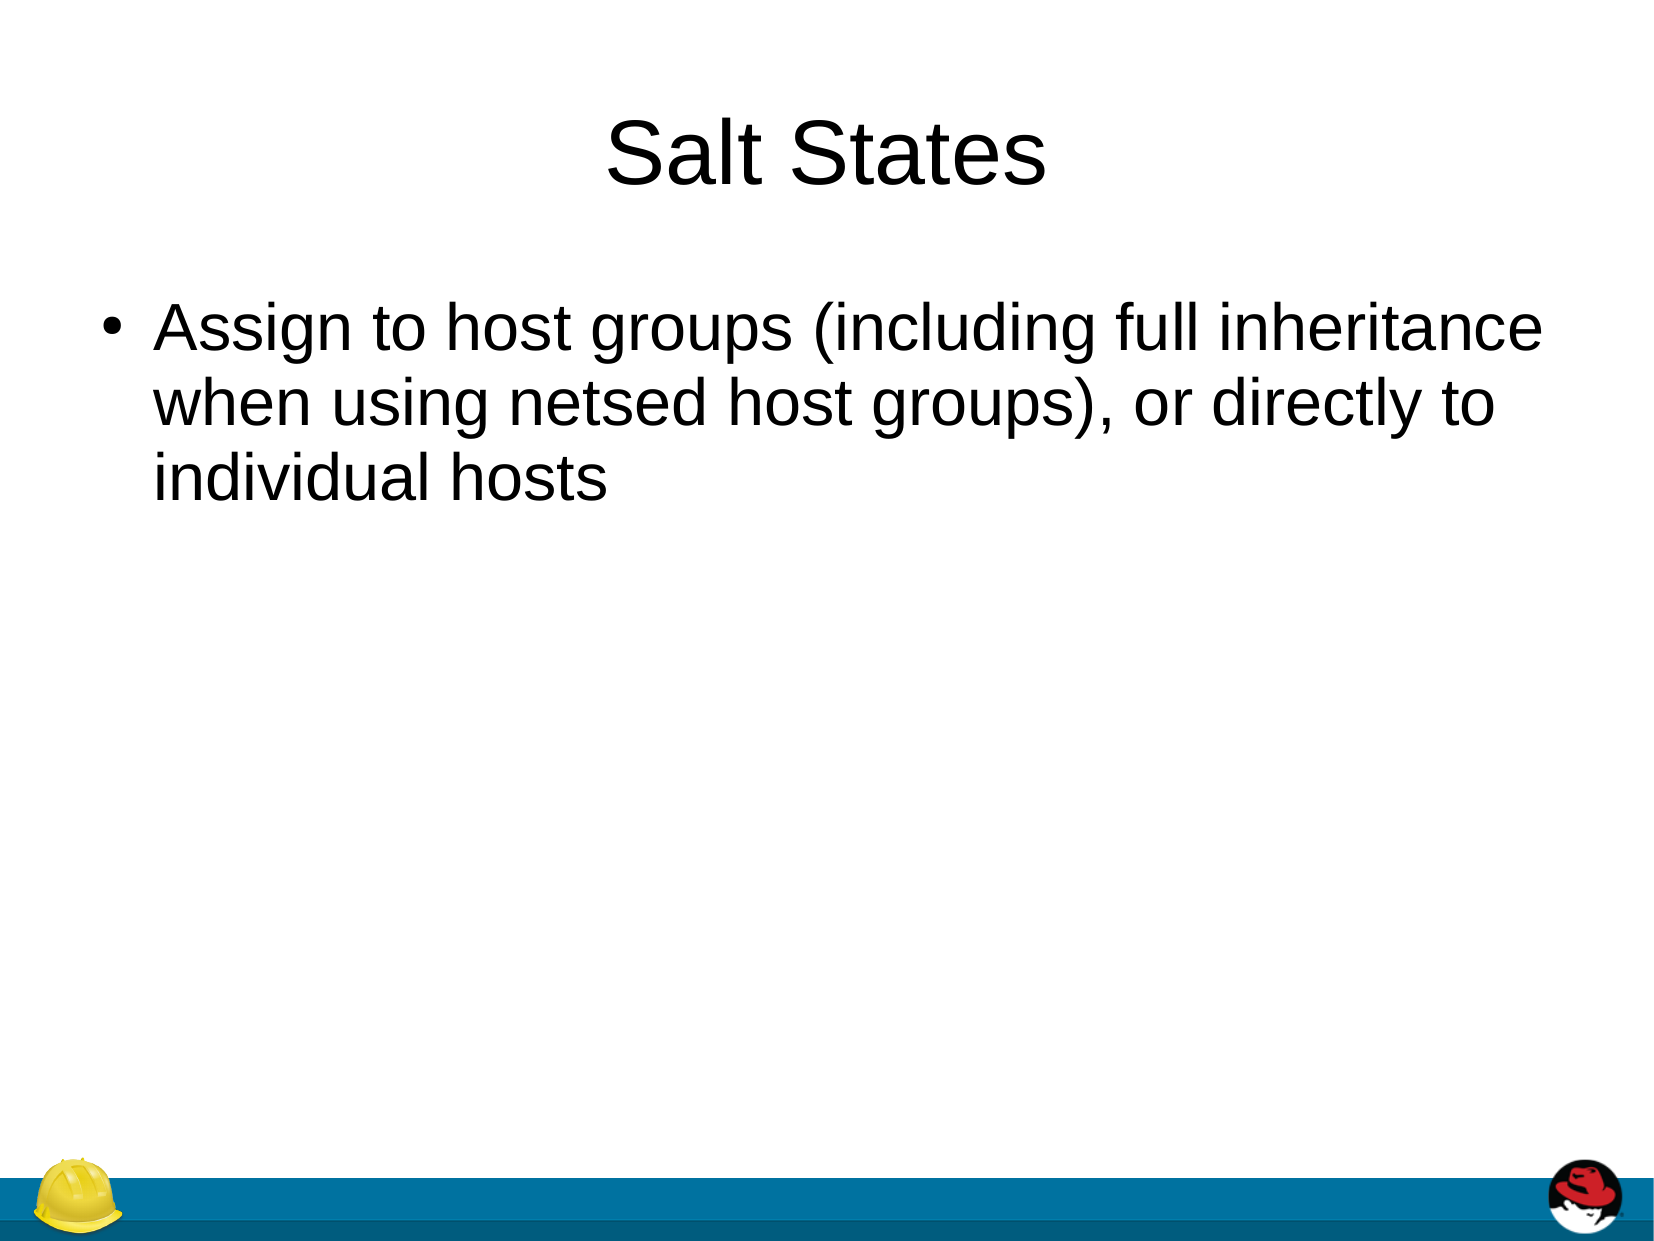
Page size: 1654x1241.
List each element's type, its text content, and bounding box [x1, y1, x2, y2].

picture [23, 1145, 130, 1235]
list Assign to host groups (including full inheritance when using netsed host groups), or directly to individual hosts [82, 290, 1571, 1010]
picture [1547, 1157, 1630, 1233]
title Salt States [82, 49, 1571, 257]
